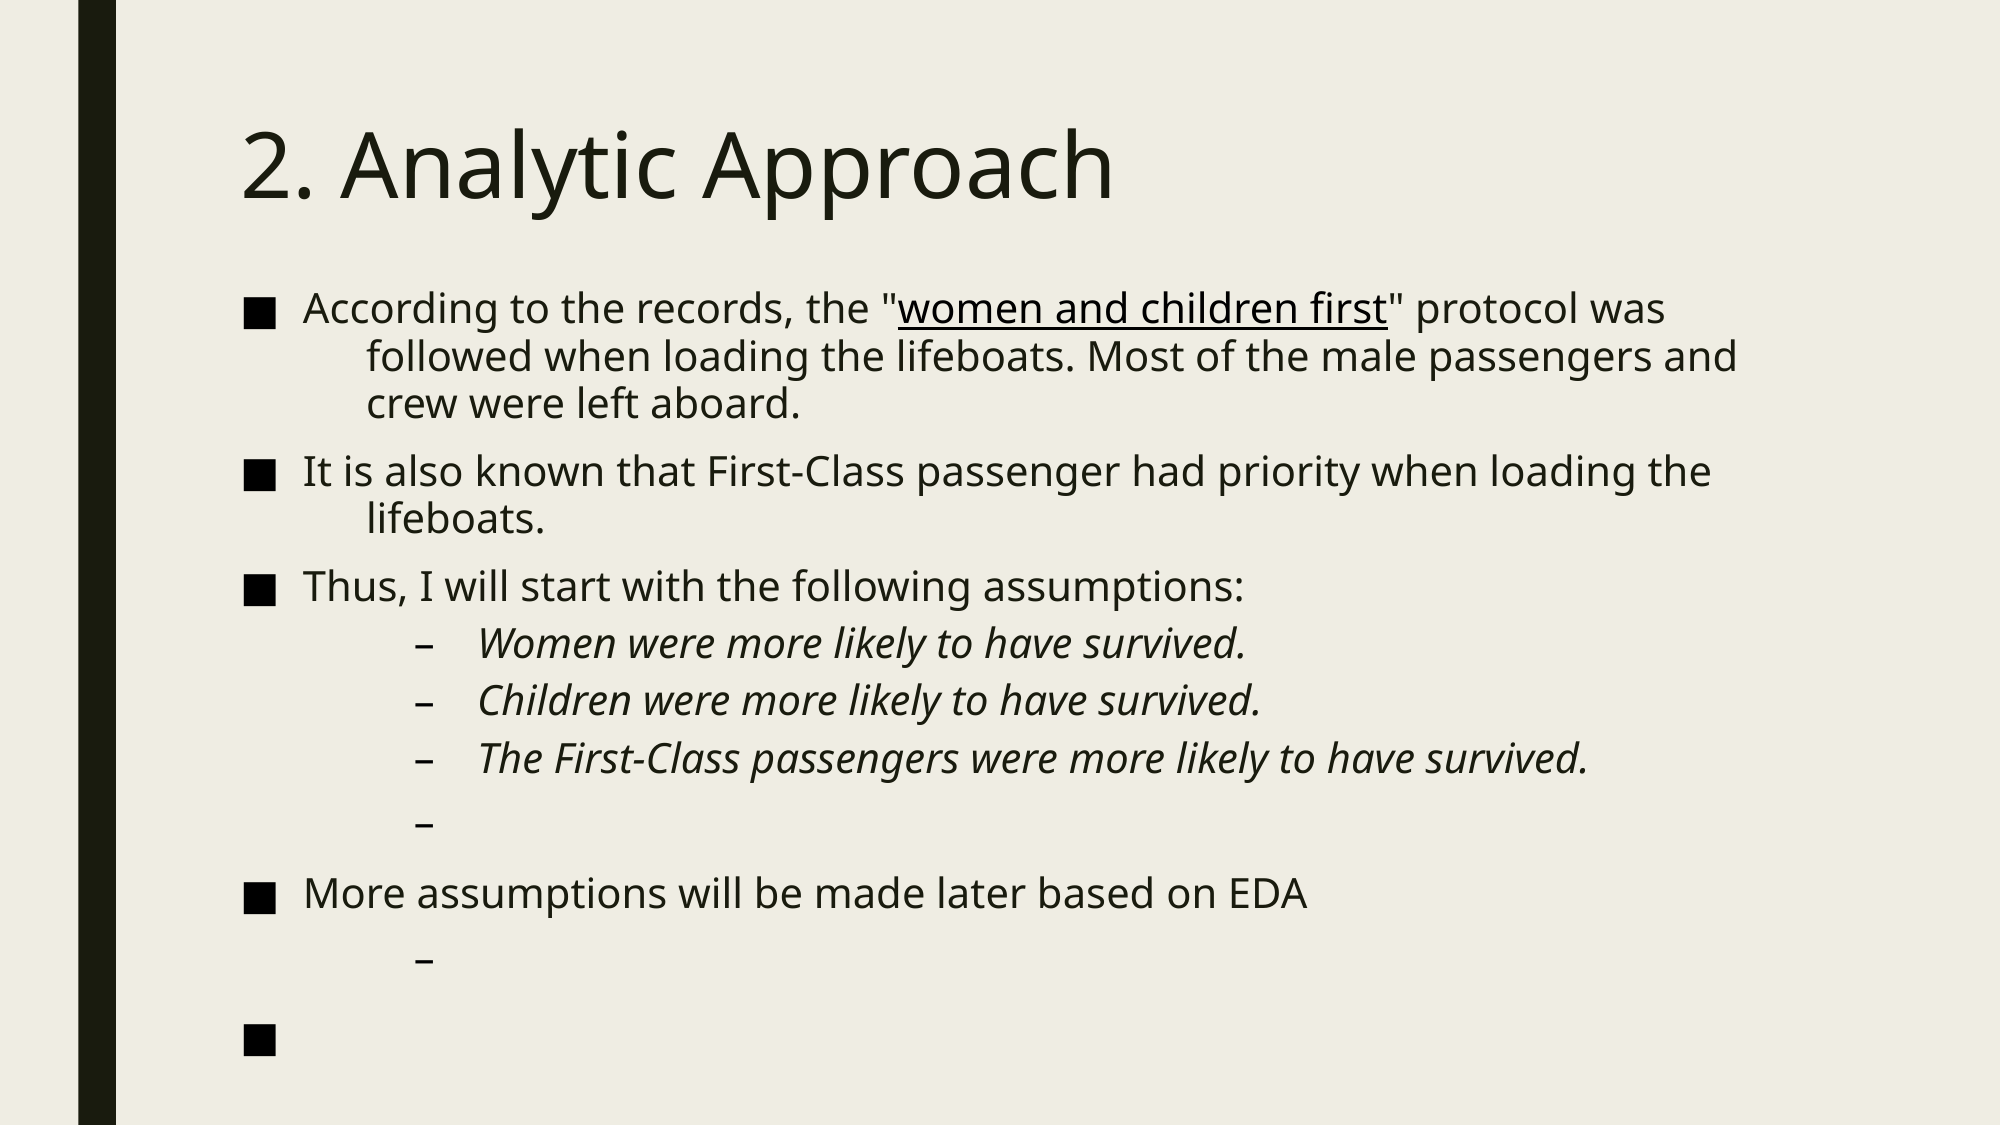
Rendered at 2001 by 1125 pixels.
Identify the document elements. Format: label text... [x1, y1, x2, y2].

title 2. Analytic Approach [225, 112, 1801, 278]
list According to the records, the "women and children first" protocol was followed when loading the lifeboats. Most of the male passengers and crew were left aboard. It is also known that First-Class passenger had priority when loading the lifeboats. Thus, I will start with the following assumptions: Women were more likely to have survived. Children were more likely to have survived. The First-Class passengers were more likely to have survived. More assumptions will be made later based on EDA [225, 278, 1837, 963]
